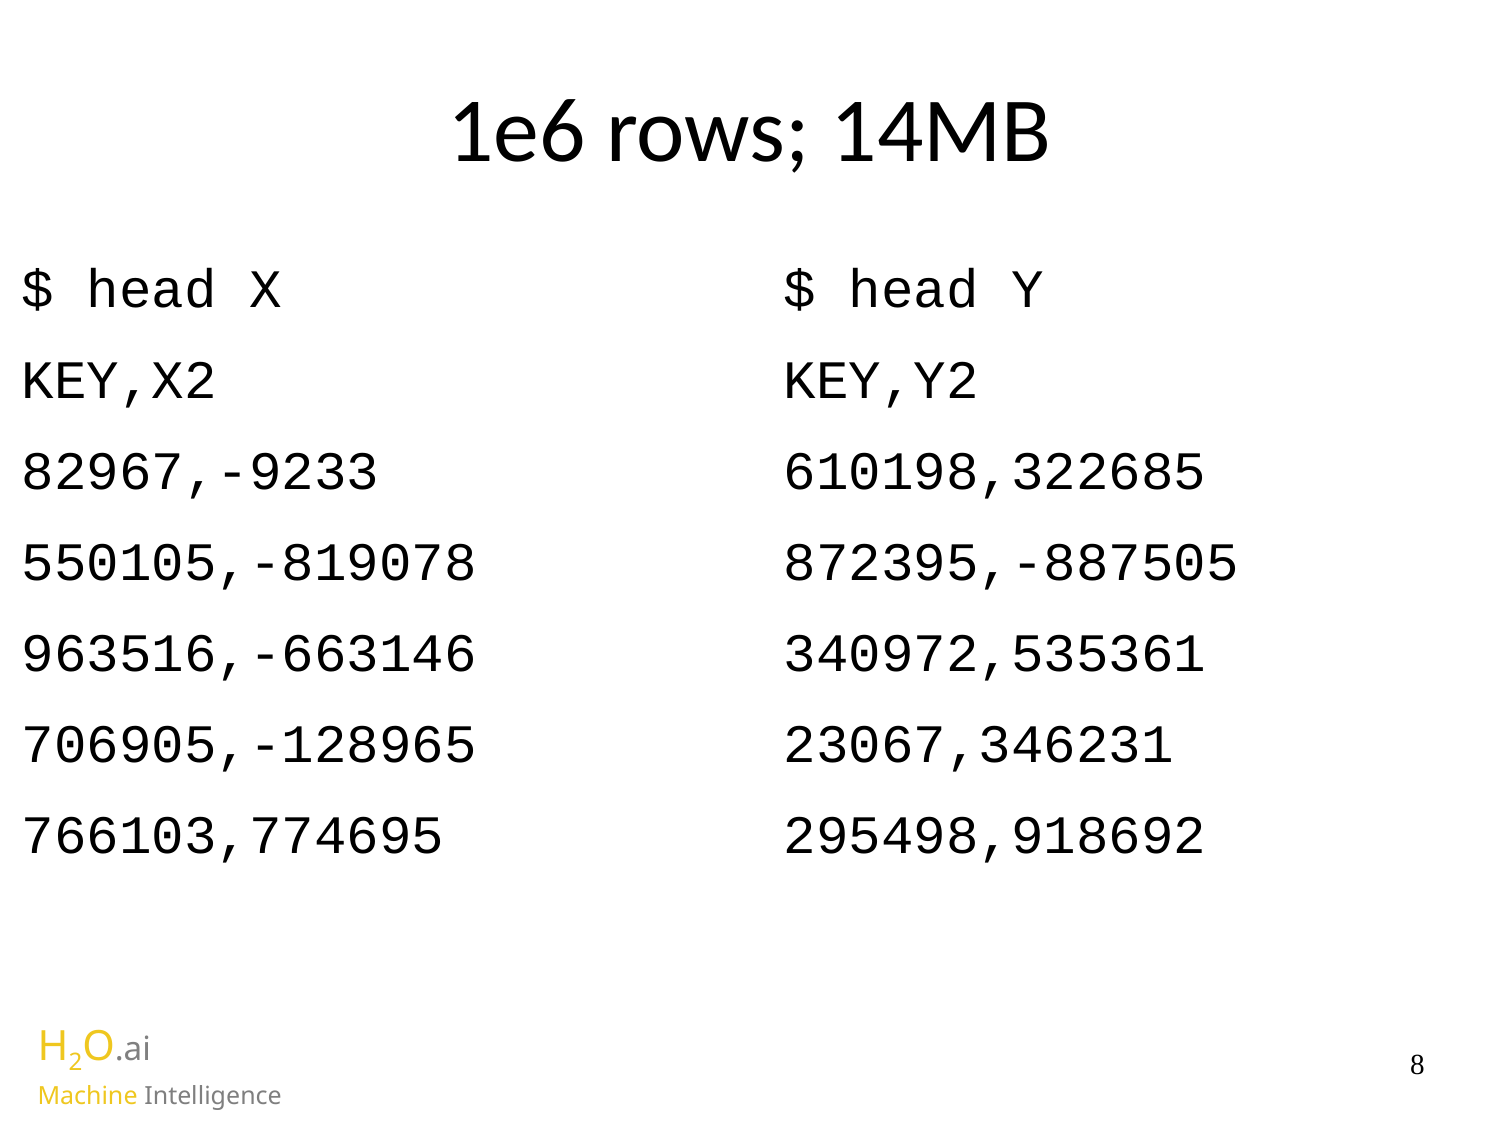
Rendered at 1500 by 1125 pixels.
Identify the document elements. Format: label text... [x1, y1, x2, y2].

title 1e6 rows; 14MB [75, 15, 1425, 263]
list $ head X KEY,X2 82967,-9233 550105,-819078 963516,-663146 706905,-128965 766103,774695 [0, 262, 575, 1125]
list $ head Y KEY,Y2 610198,322685 872395,-887505 340972,535361 23067,346231 295498,918692 [712, 262, 1337, 1125]
